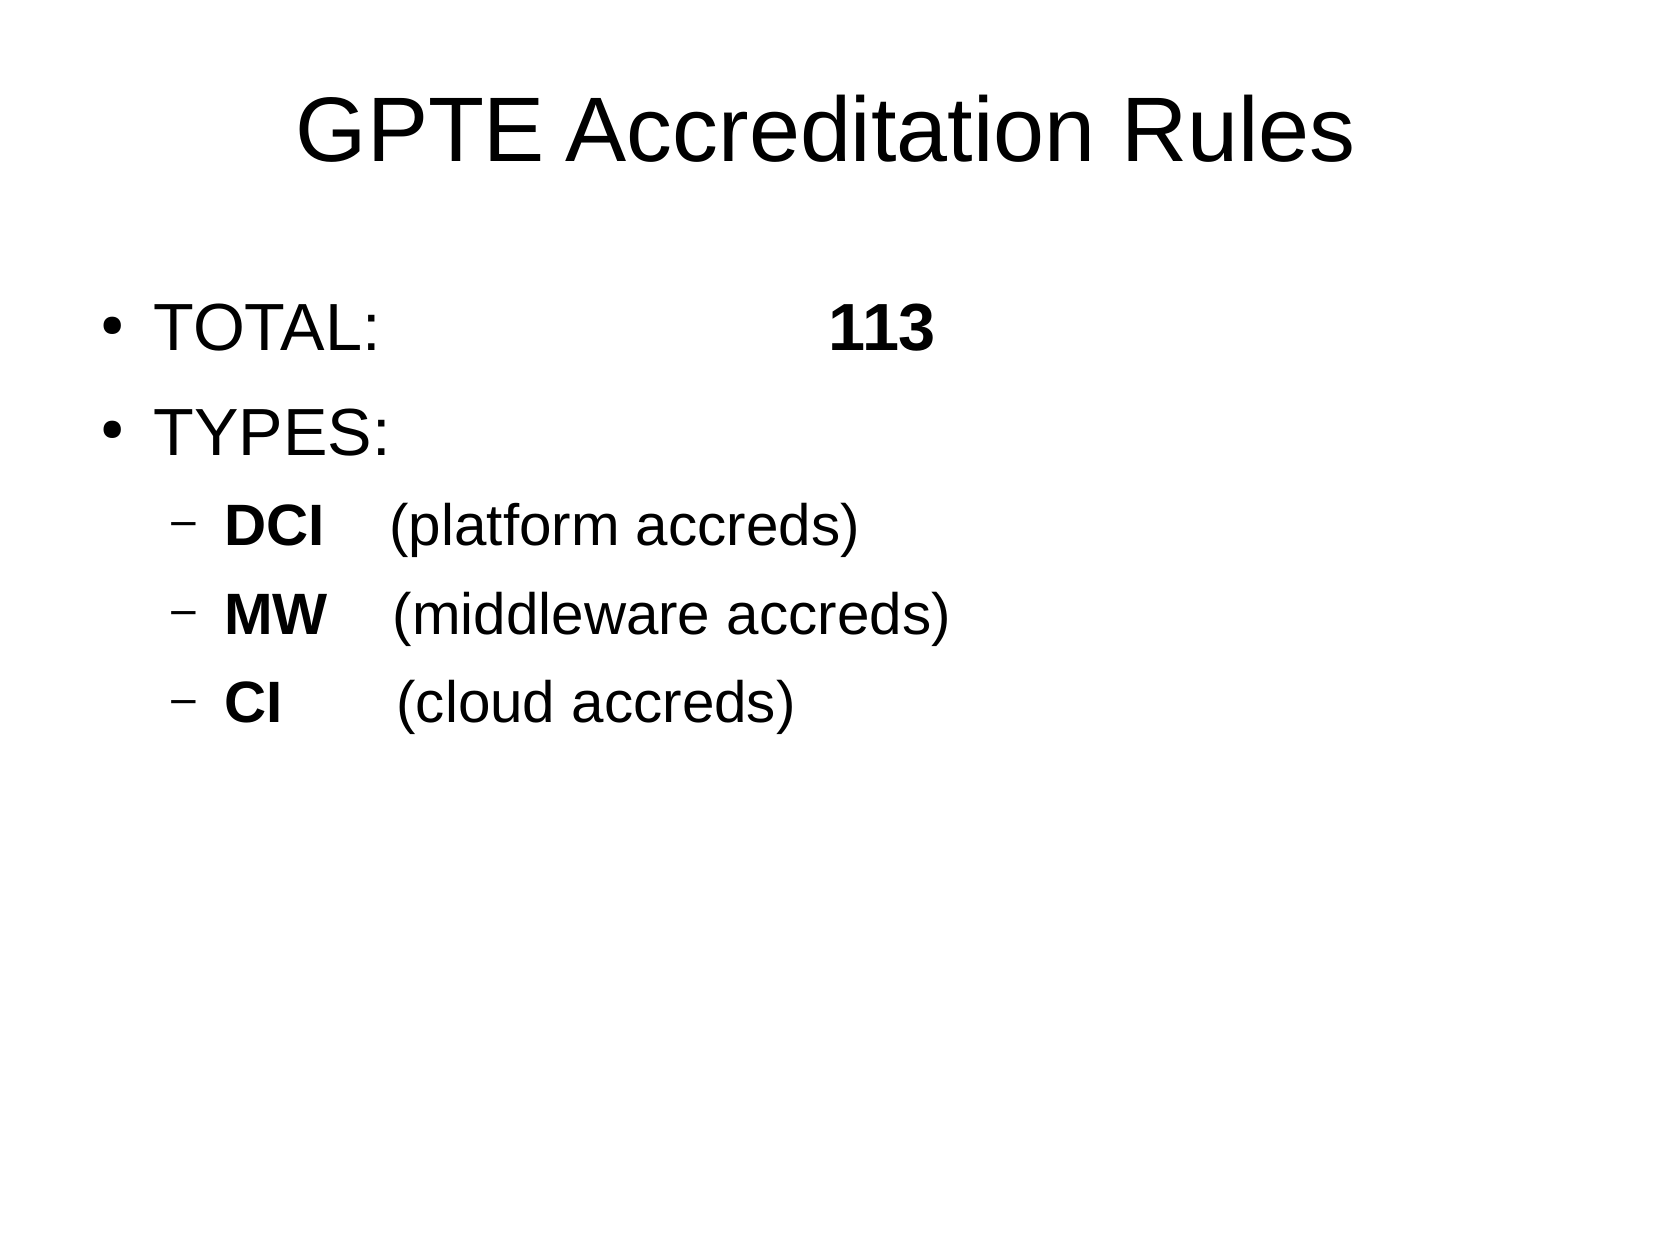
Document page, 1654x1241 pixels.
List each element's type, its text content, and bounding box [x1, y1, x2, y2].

title GPTE Accreditation Rules [82, 49, 1571, 211]
list TOTAL: 113 TYPES: DCI (platform accreds) MW (middleware accreds) CI (cloud accreds) [82, 290, 1571, 1010]
